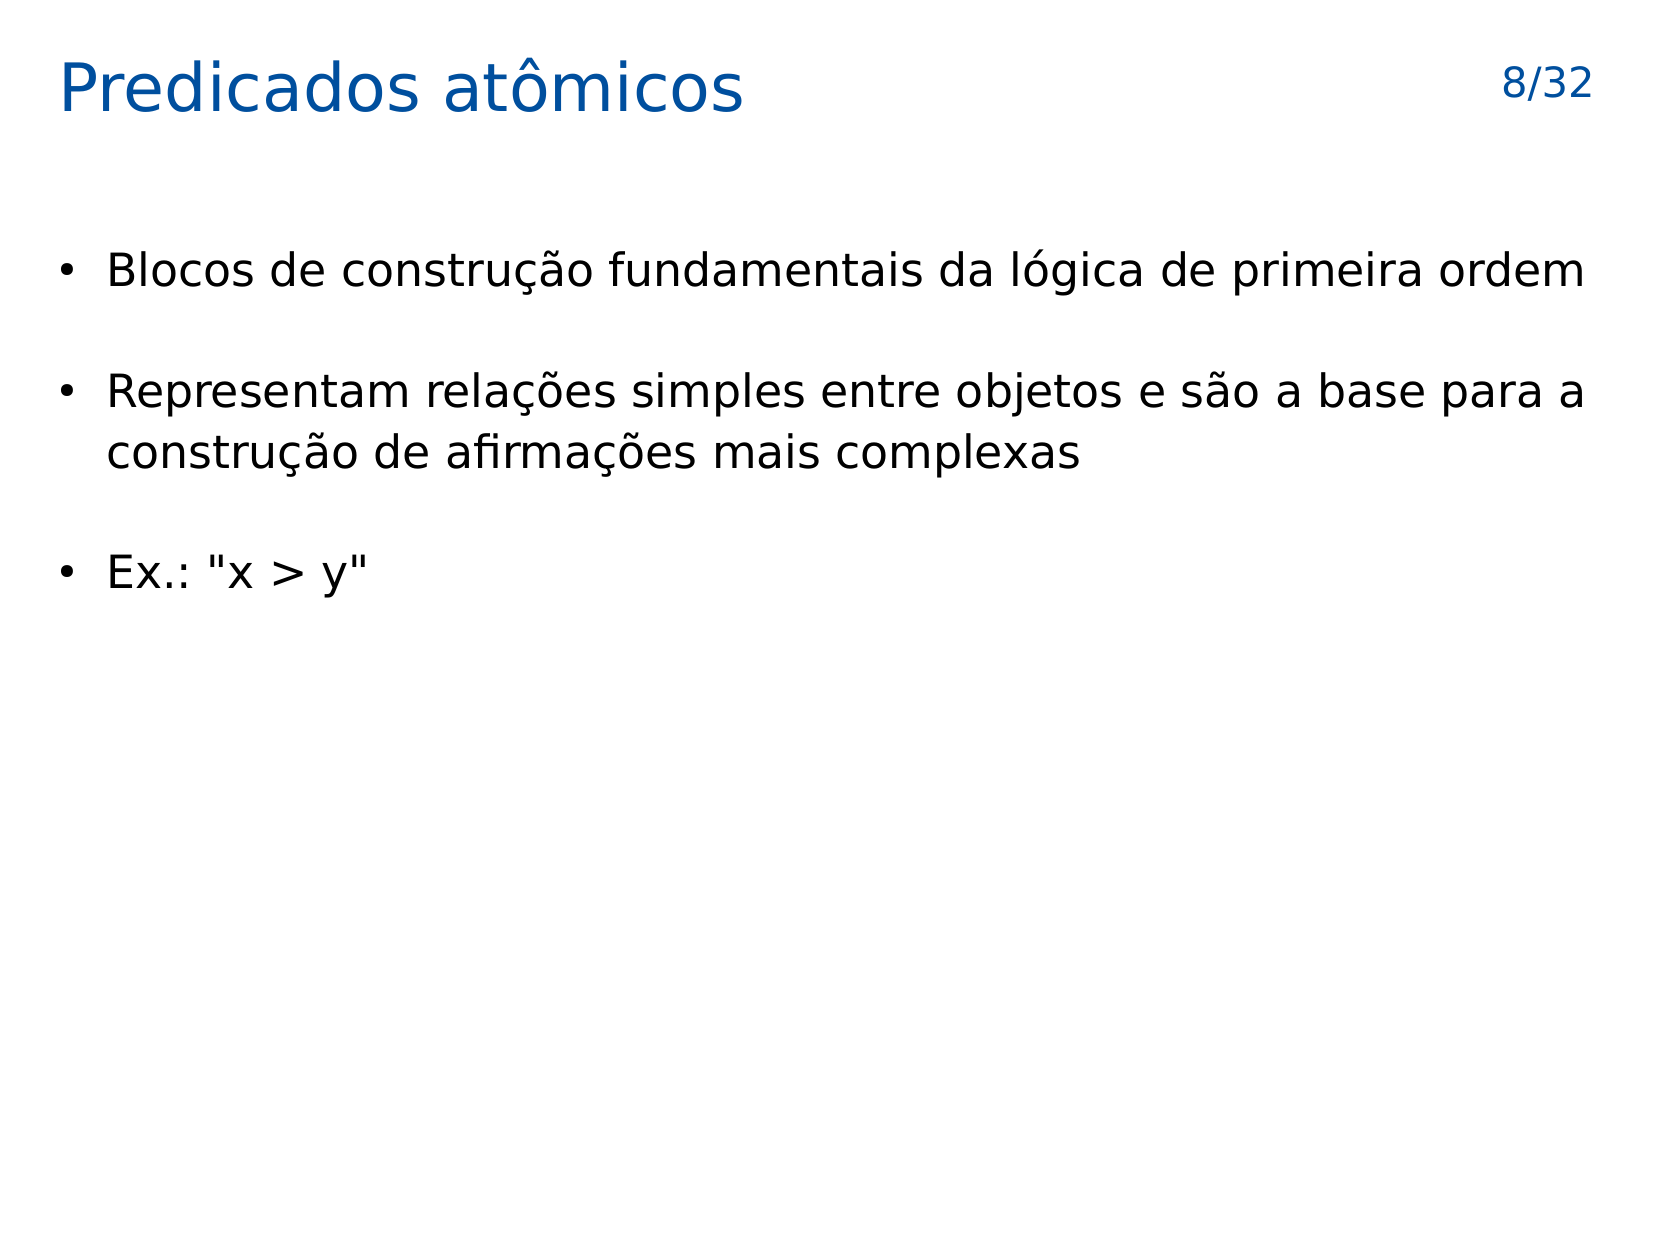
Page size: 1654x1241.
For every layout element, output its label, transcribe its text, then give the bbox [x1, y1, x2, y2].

list Blocos de construção fundamentais da lógica de primeira ordem Representam relações simples entre objetos e são a base para a construção de afirmações mais complexas Ex.: "x > y" [59, 236, 1595, 1211]
title Predicados atômicos [59, 29, 1625, 148]
